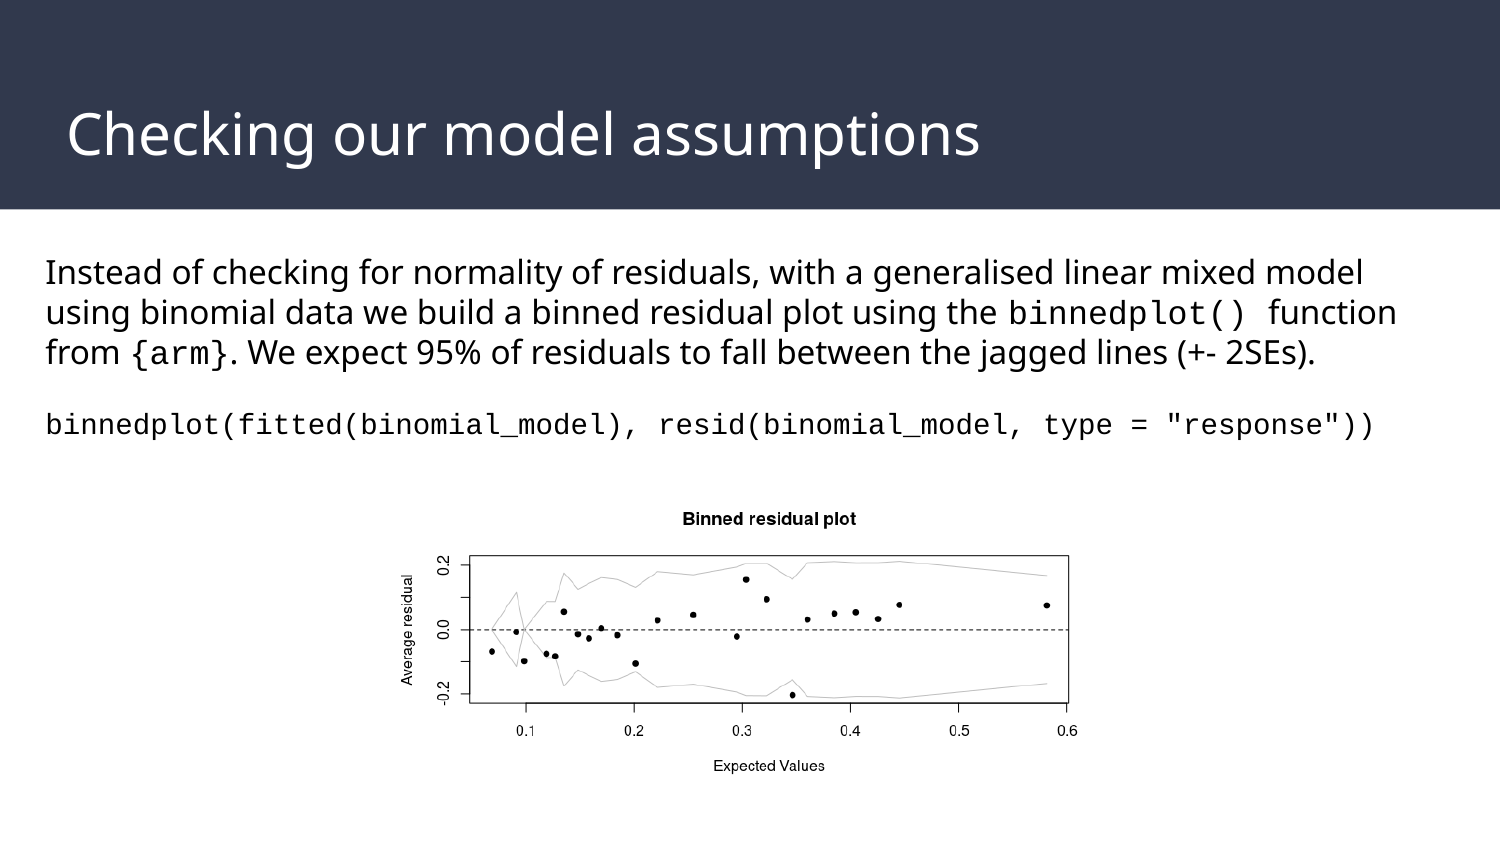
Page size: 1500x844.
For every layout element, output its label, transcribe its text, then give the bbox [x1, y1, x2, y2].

title Checking our model assumptions [51, 82, 1449, 185]
text_box Instead of checking for normality of residuals, with a generalised linear mixed model using binomial data we build a binned residual plot using the binnedplot() function from {arm}. We expect 95% of residuals to fall between the jagged lines (+- 2SEs). binnedplot(fitted(binomial_model), resid(binomial_model, type = "response")) [30, 235, 1472, 483]
picture [396, 482, 1106, 794]
